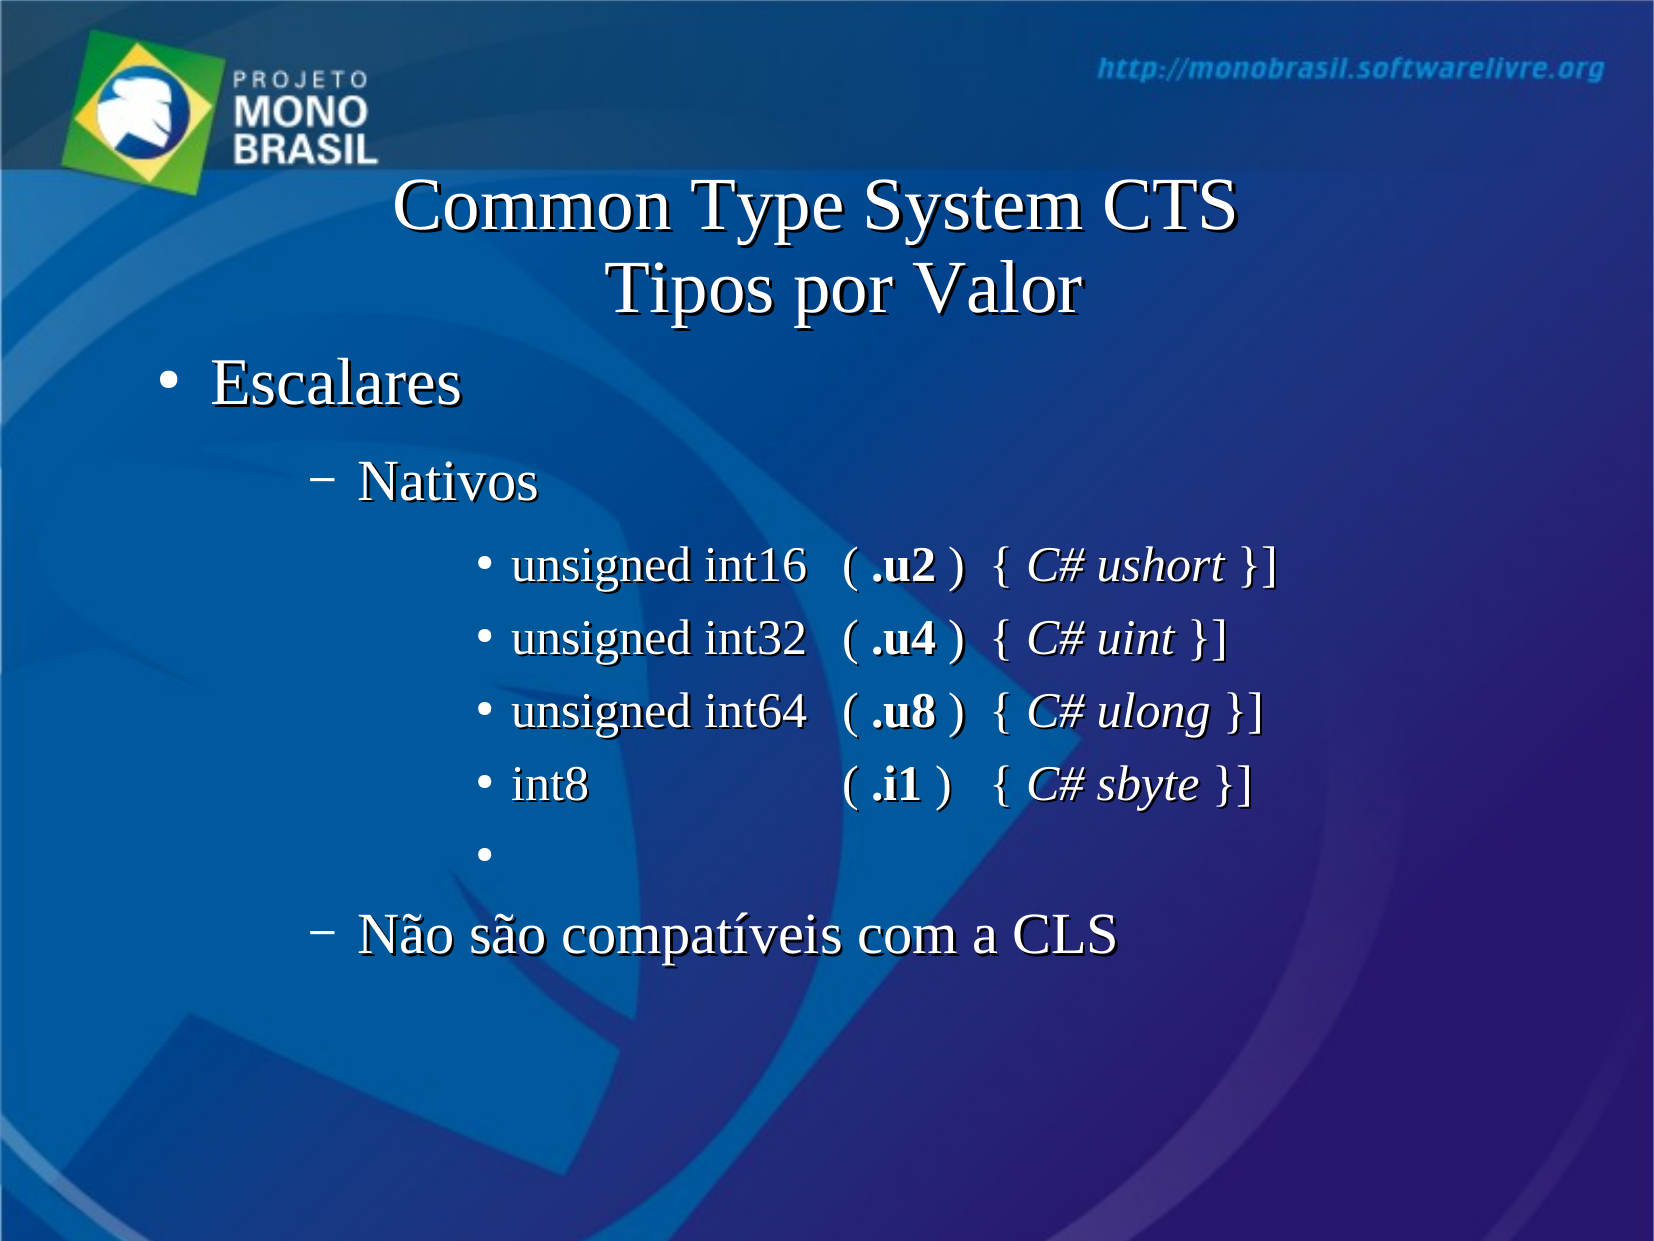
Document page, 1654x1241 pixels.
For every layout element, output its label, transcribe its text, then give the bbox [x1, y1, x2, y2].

title Common Type System CTS Tipos por Valor [119, 142, 1532, 350]
picture [0, 0, 1654, 1241]
list Escalares Nativos unsigned int16 ( .u2 ) { C# ushort }] unsigned int32 ( .u4 ) { C# uint }] unsigned int64 ( .u8 ) { C# ulong }] int8 ( .i1 ) { C# sbyte }] Não são compatíveis com a CLS [121, 344, 1534, 1127]
